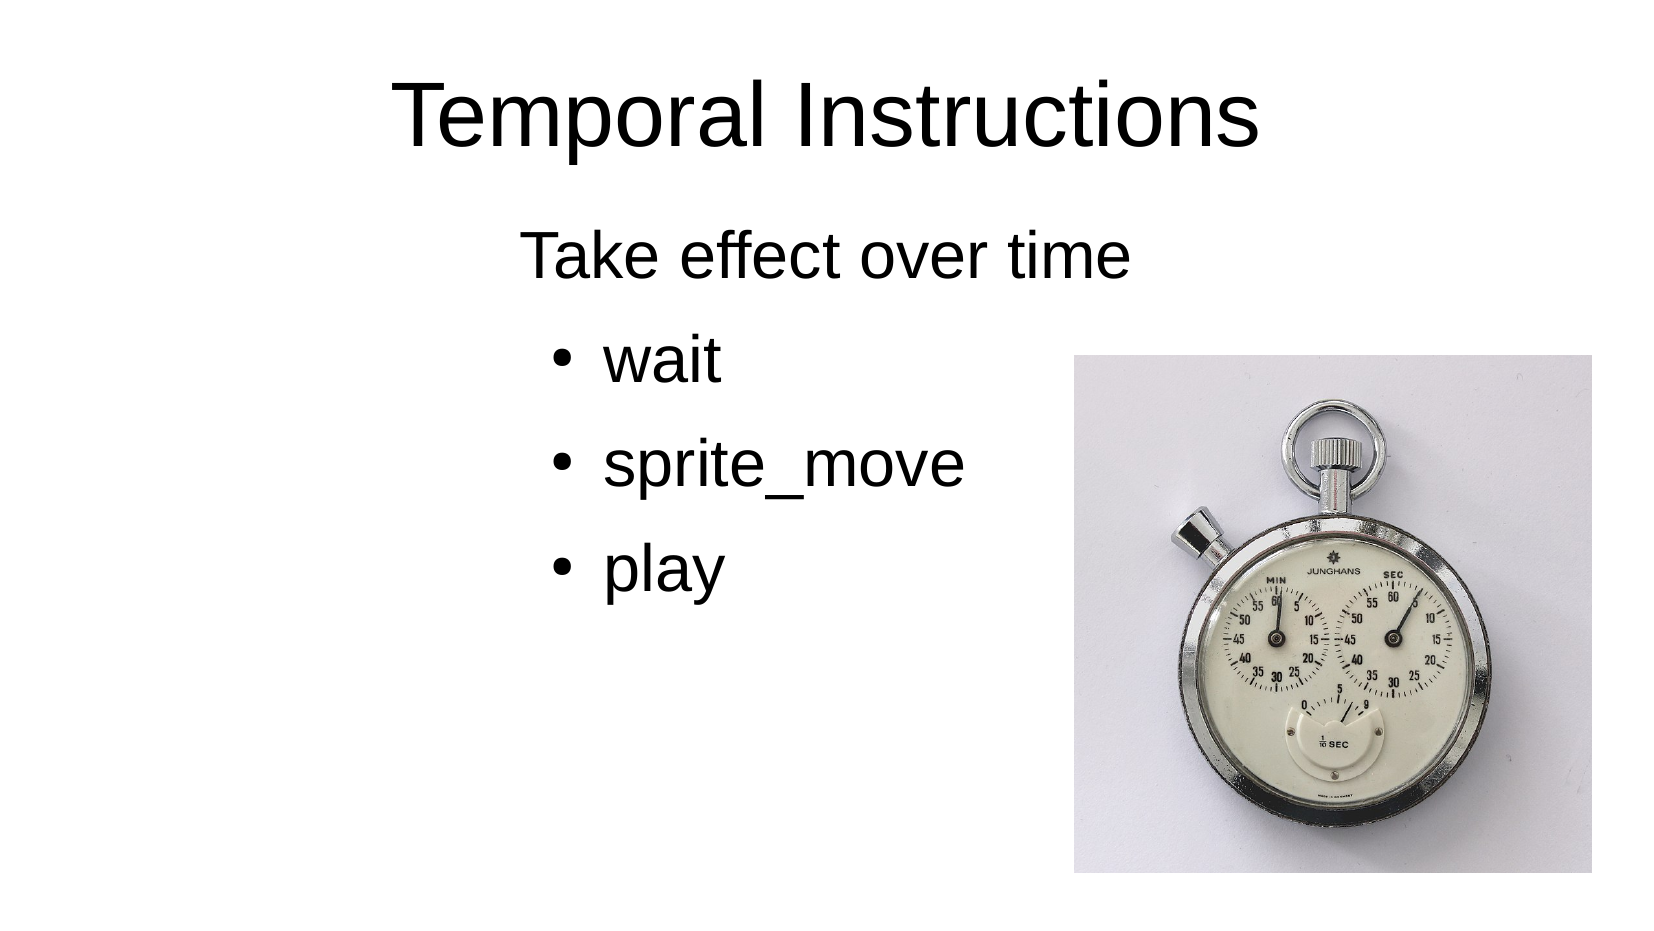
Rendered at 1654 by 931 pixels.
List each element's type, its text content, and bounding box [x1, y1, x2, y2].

title Temporal Instructions [82, 37, 1571, 193]
picture [1074, 355, 1592, 873]
list Take effect over time wait sprite_move play [82, 217, 1571, 758]
